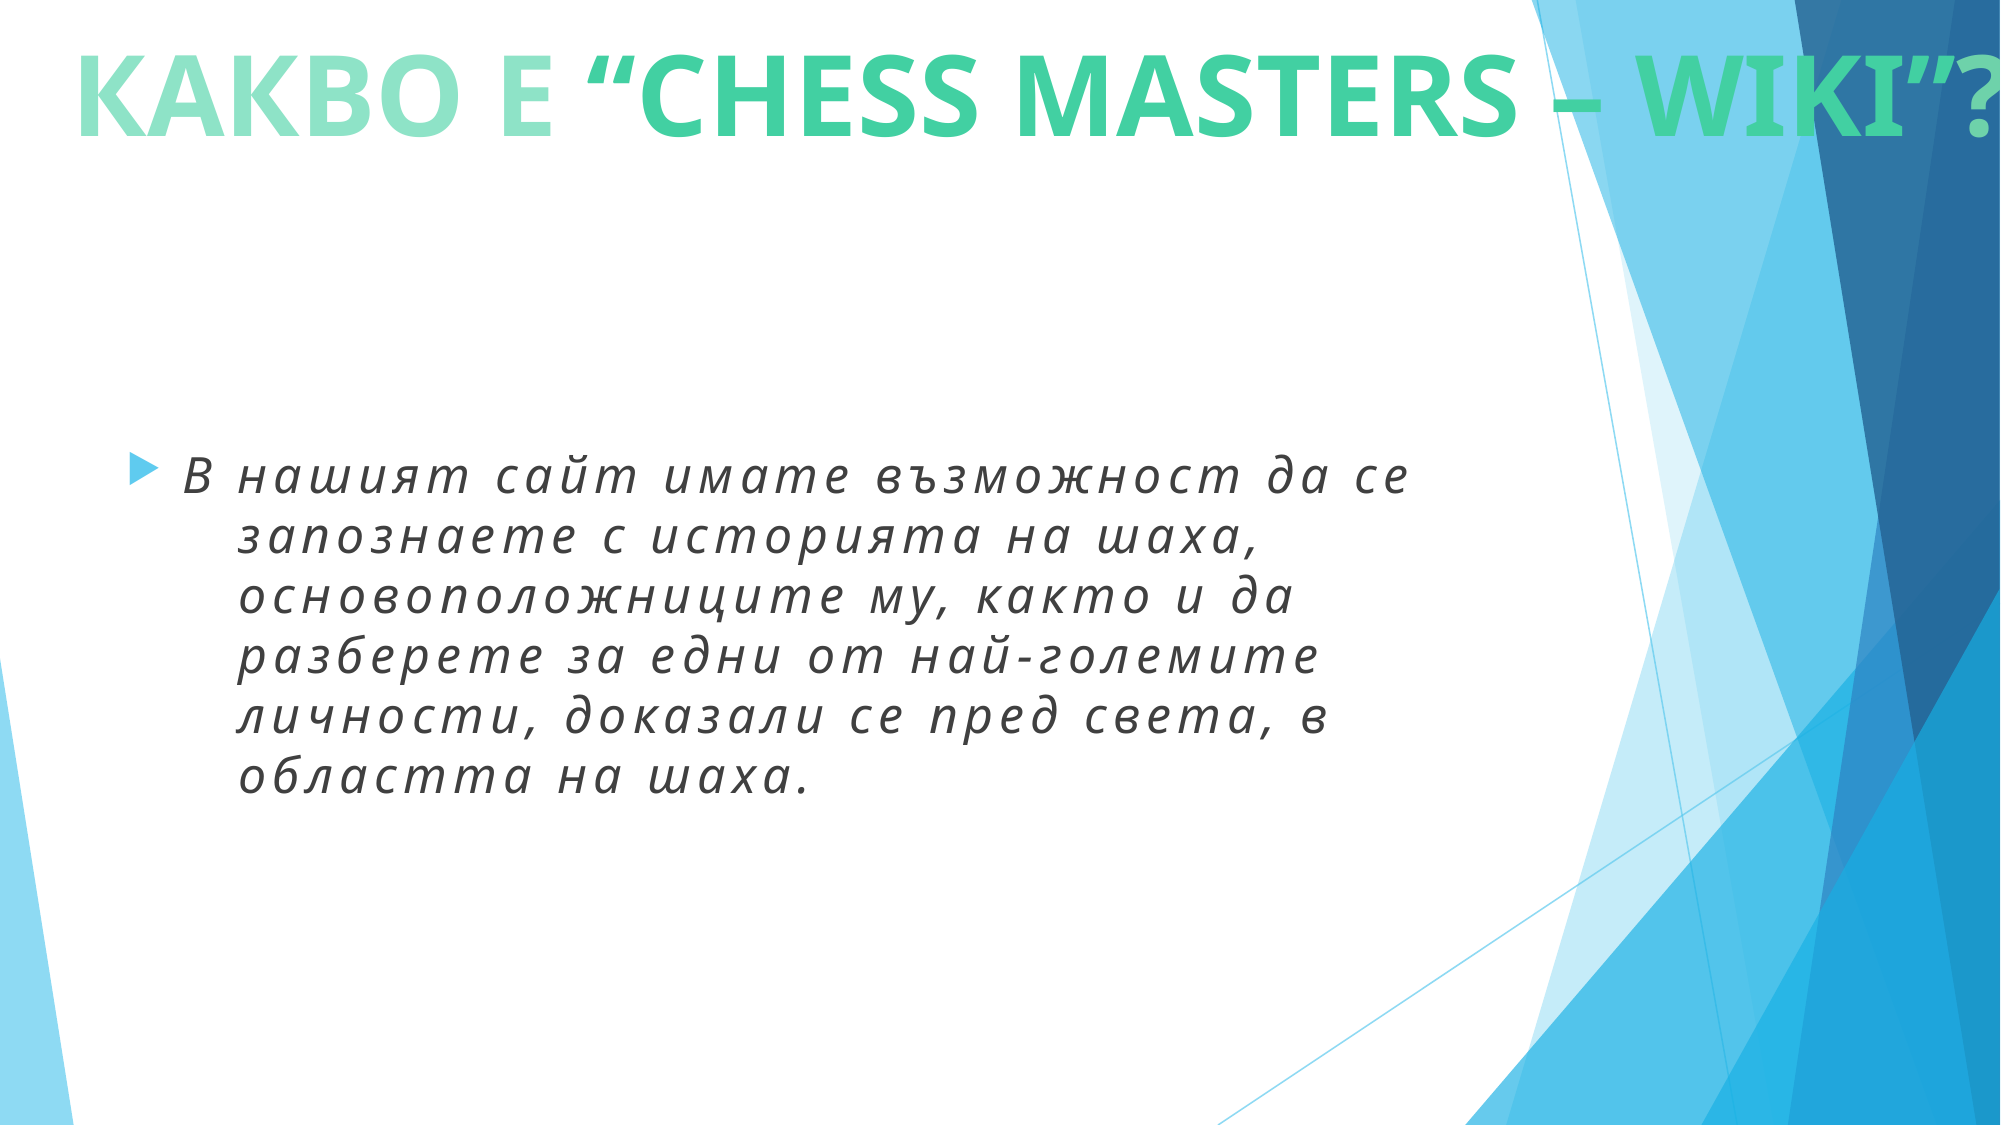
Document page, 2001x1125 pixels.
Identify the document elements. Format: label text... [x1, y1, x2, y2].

list В нашият сайт имате възможност да се запознаете с историята на шаха, основоположниците му, както и да разберете за едни от най-големите личности, доказали се пред света, в областта на шаха. [111, 436, 1522, 992]
text_box КАКВО Е “CHESS MASTERS – WIKI”? [57, 17, 2000, 167]
